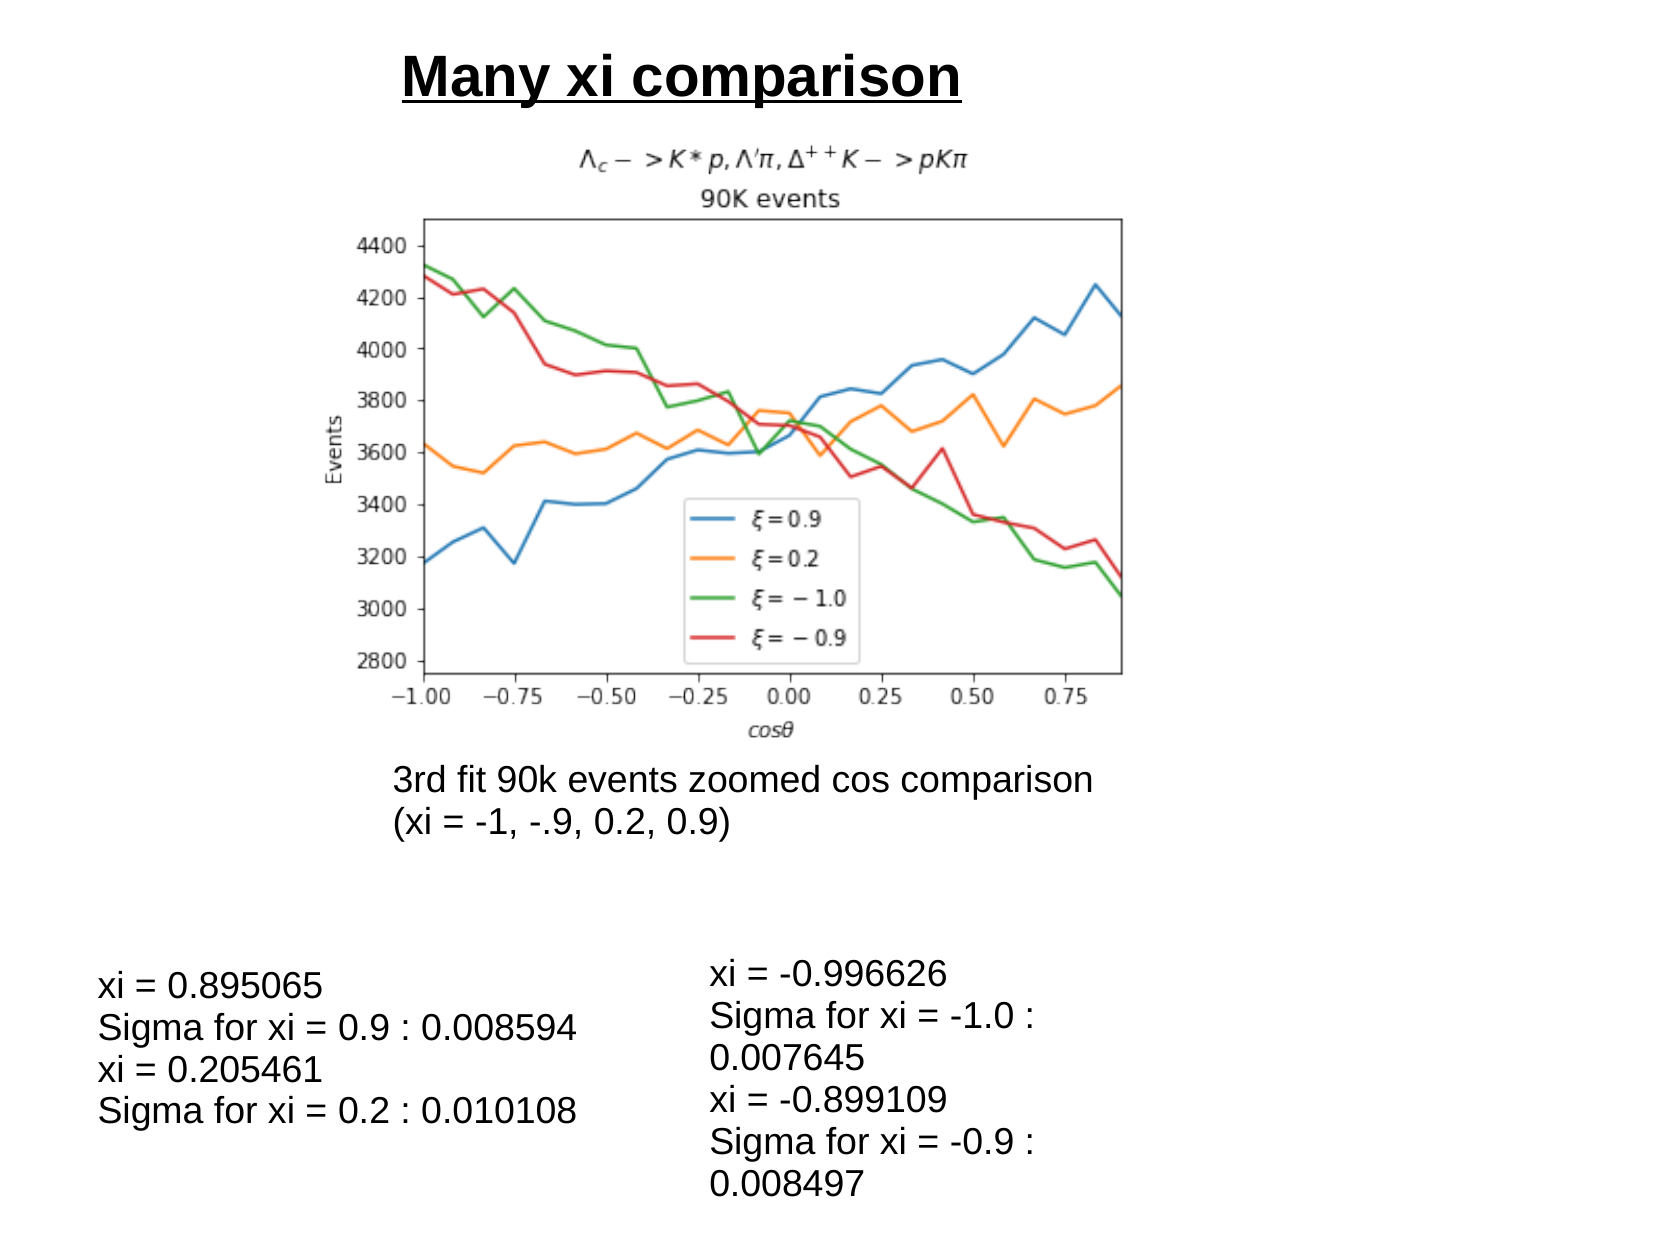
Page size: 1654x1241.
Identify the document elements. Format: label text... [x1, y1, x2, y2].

text_box 3rd fit 90k events zoomed cos comparison (xi = -1, -.9, 0.2, 0.9) [377, 757, 1120, 851]
text_box xi = -0.996626 Sigma for xi = -1.0 : 0.007645 xi = -0.899109 Sigma for xi = -0.9 : 0.008497 [694, 944, 1217, 1171]
text_box Many xi comparison [386, 36, 1054, 119]
picture [311, 129, 1134, 757]
text_box xi = 0.895065 Sigma for xi = 0.9 : 0.008594 xi = 0.205461 Sigma for xi = 0.2 : 0.010108 [82, 956, 605, 1182]
